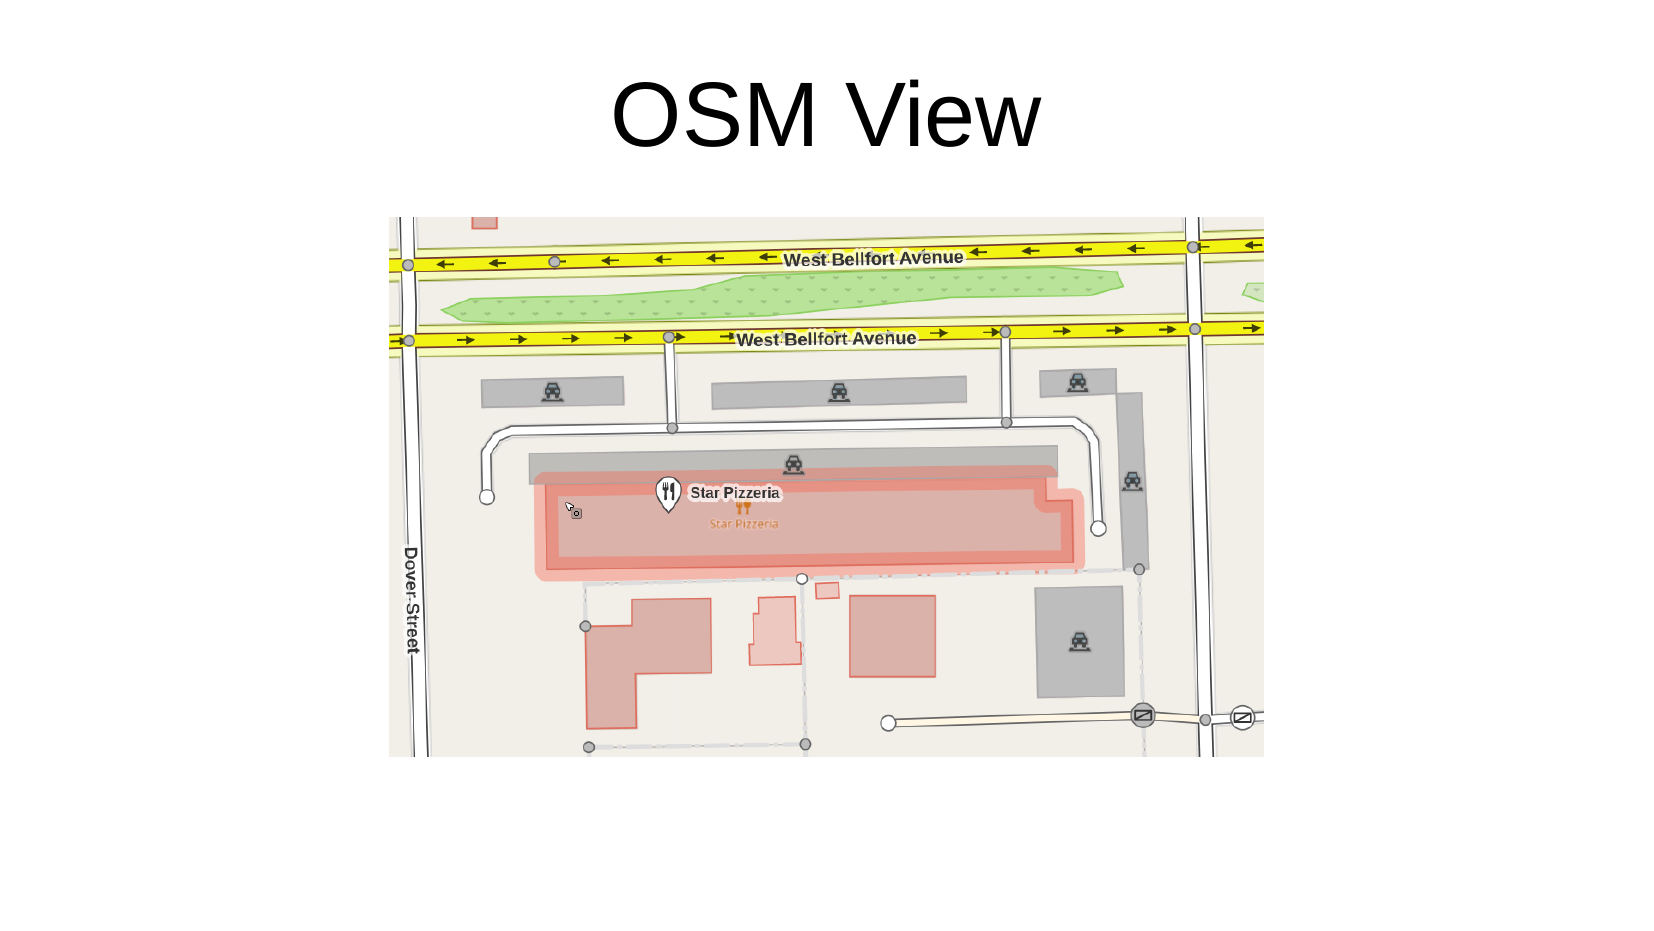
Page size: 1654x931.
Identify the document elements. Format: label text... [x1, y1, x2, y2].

title OSM View [82, 37, 1571, 193]
picture [389, 217, 1264, 758]
